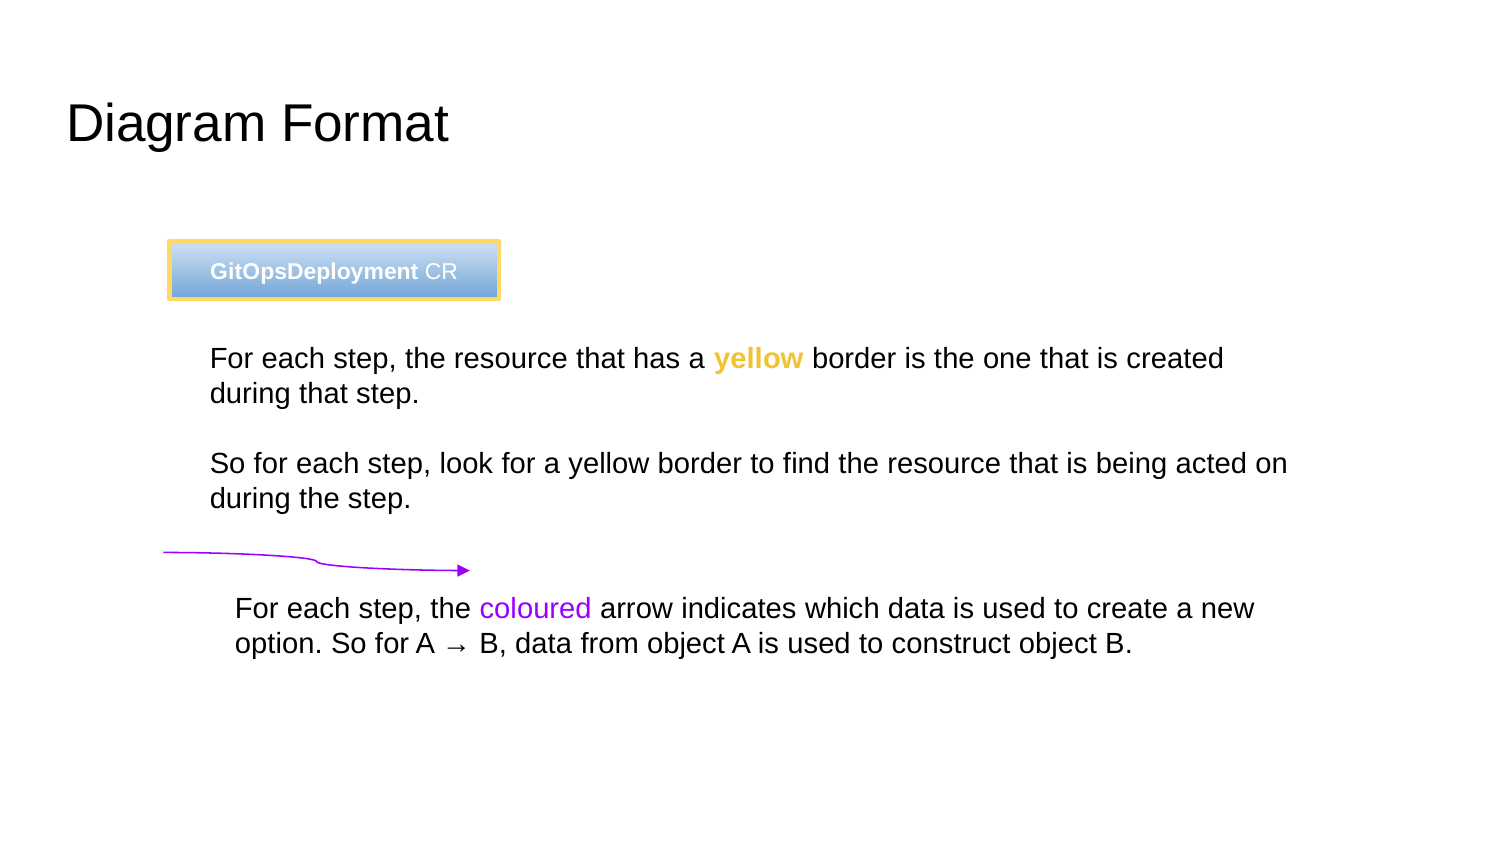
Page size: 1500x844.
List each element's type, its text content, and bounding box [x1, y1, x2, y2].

text_box For each step, the resource that has a yellow border is the one that is created during that step. So for each step, look for a yellow border to find the resource that is being acted on during the step. [194, 324, 1306, 530]
text_box For each step, the coloured arrow indicates which data is used to create a new option. So for A → B, data from object A is used to construct object B. [219, 574, 1331, 675]
title Diagram Format [51, 72, 1449, 167]
text_box GitOpsDeployment CR [169, 241, 499, 300]
